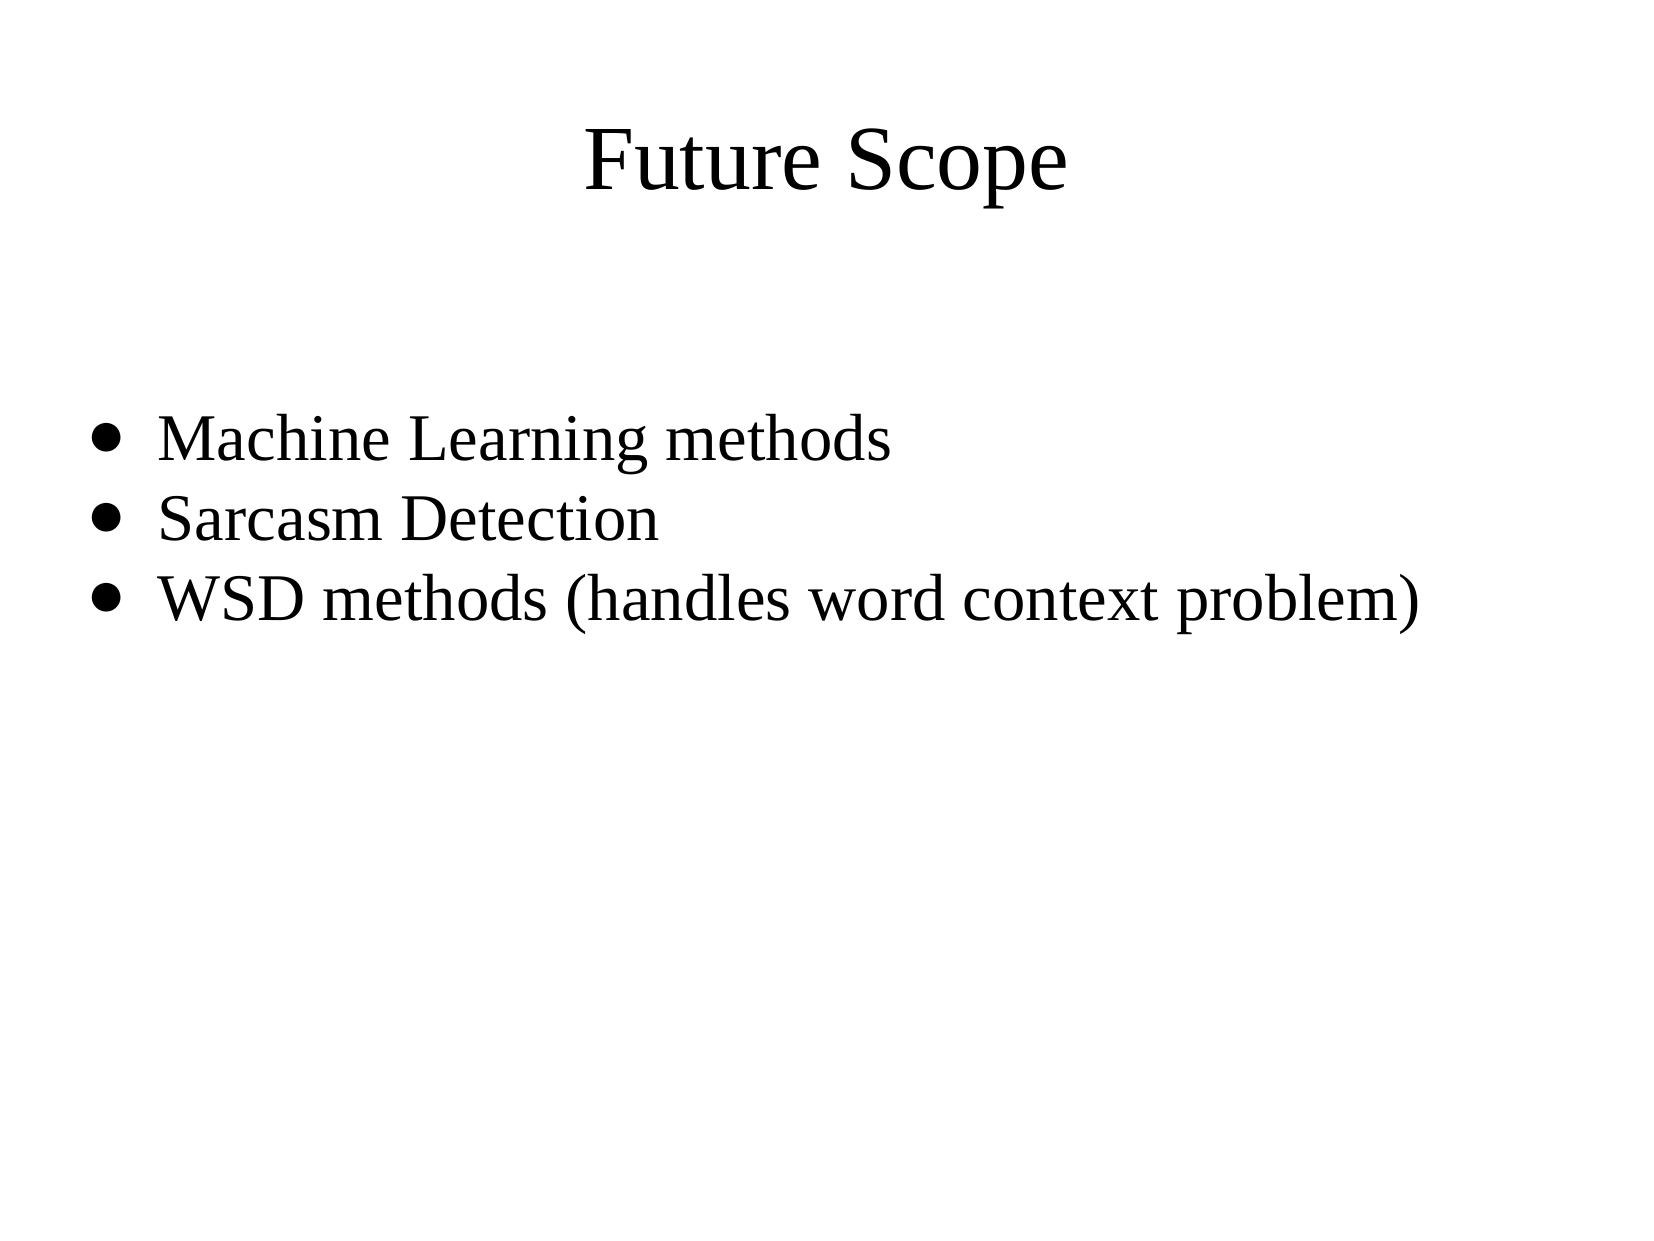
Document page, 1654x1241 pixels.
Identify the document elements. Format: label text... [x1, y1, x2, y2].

text_box Future Scope [82, 49, 1571, 257]
text_box Machine Learning methods Sarcasm Detection WSD methods (handles word context problem) [82, 393, 1571, 847]
